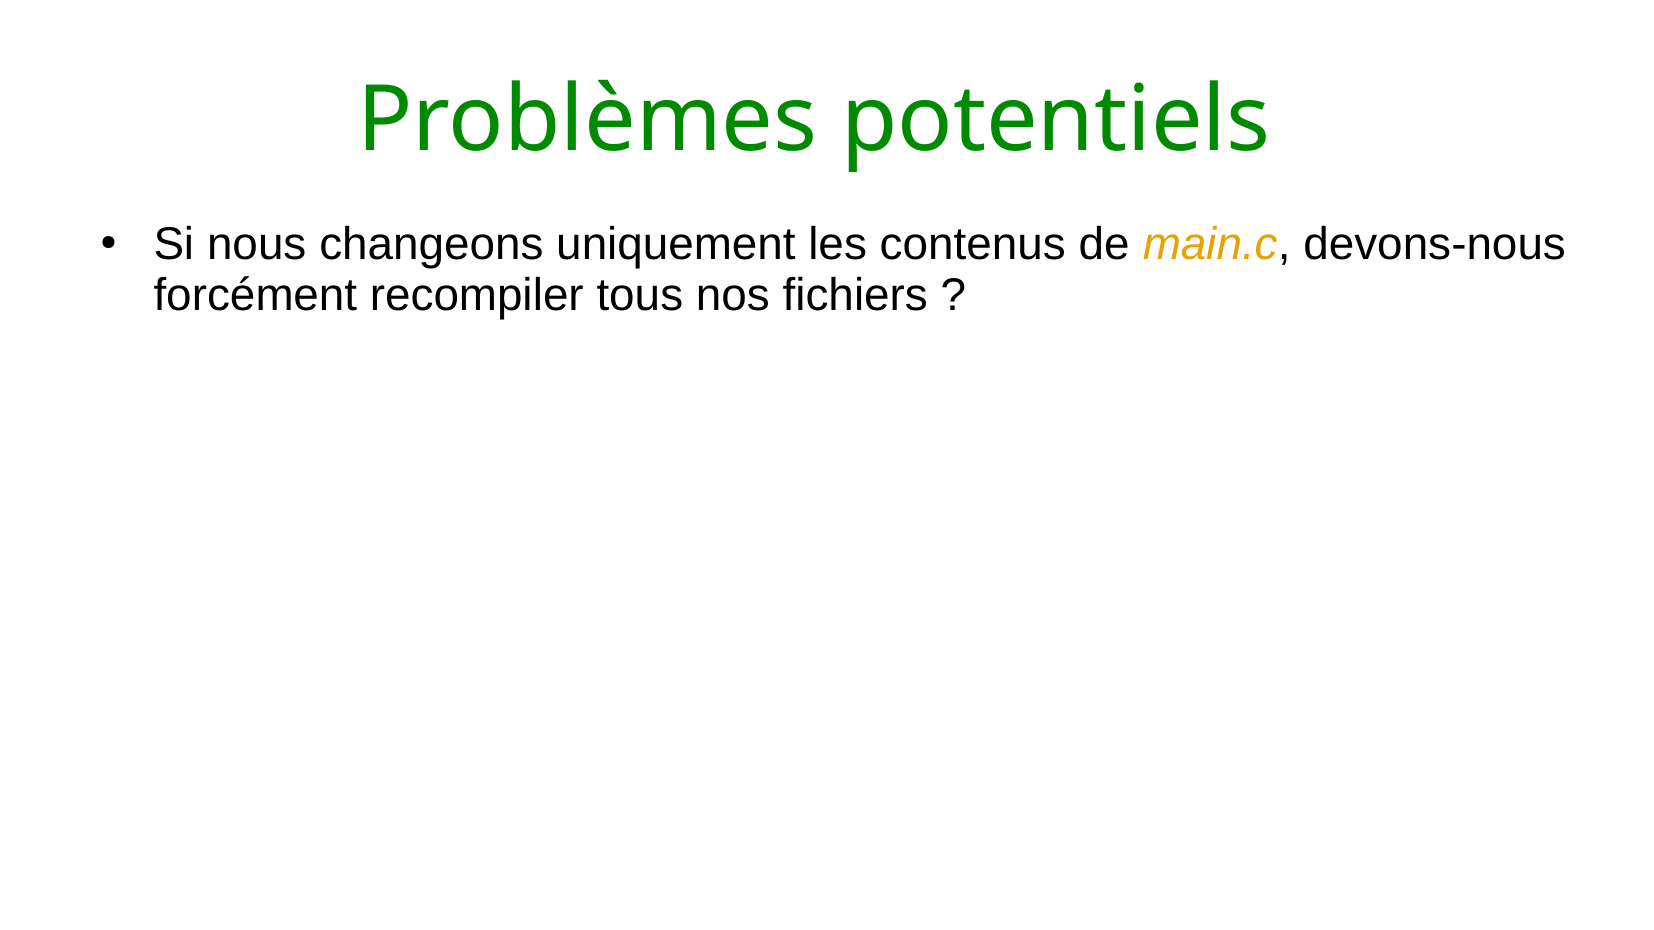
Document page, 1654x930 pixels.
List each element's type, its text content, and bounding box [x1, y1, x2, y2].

title Problèmes potentiels [82, 37, 1571, 193]
list Si nous changeons uniquement les contenus de main.c, devons-nous forcément recompiler tous nos fichiers ? [82, 217, 1571, 757]
